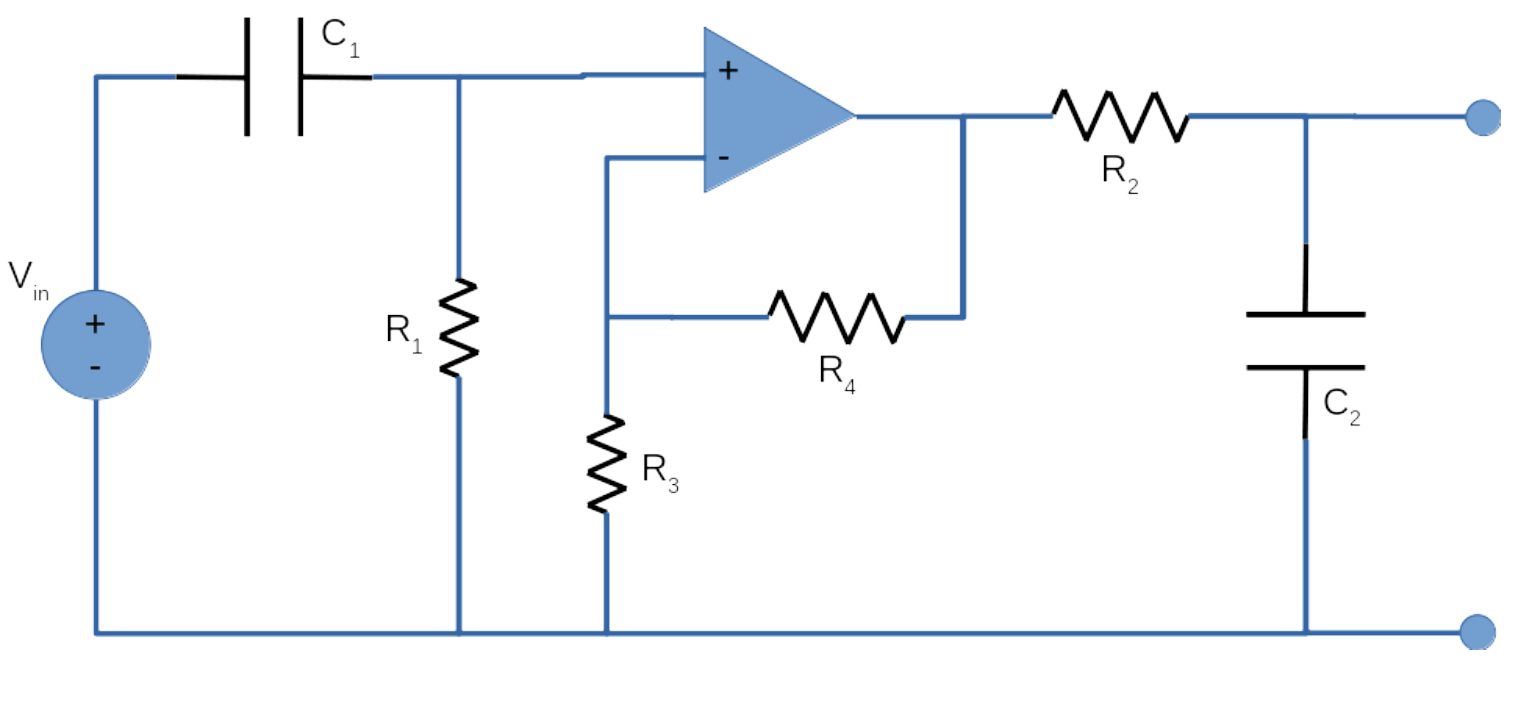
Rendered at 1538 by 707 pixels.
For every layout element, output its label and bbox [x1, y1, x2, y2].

picture [0, 5, 1501, 650]
